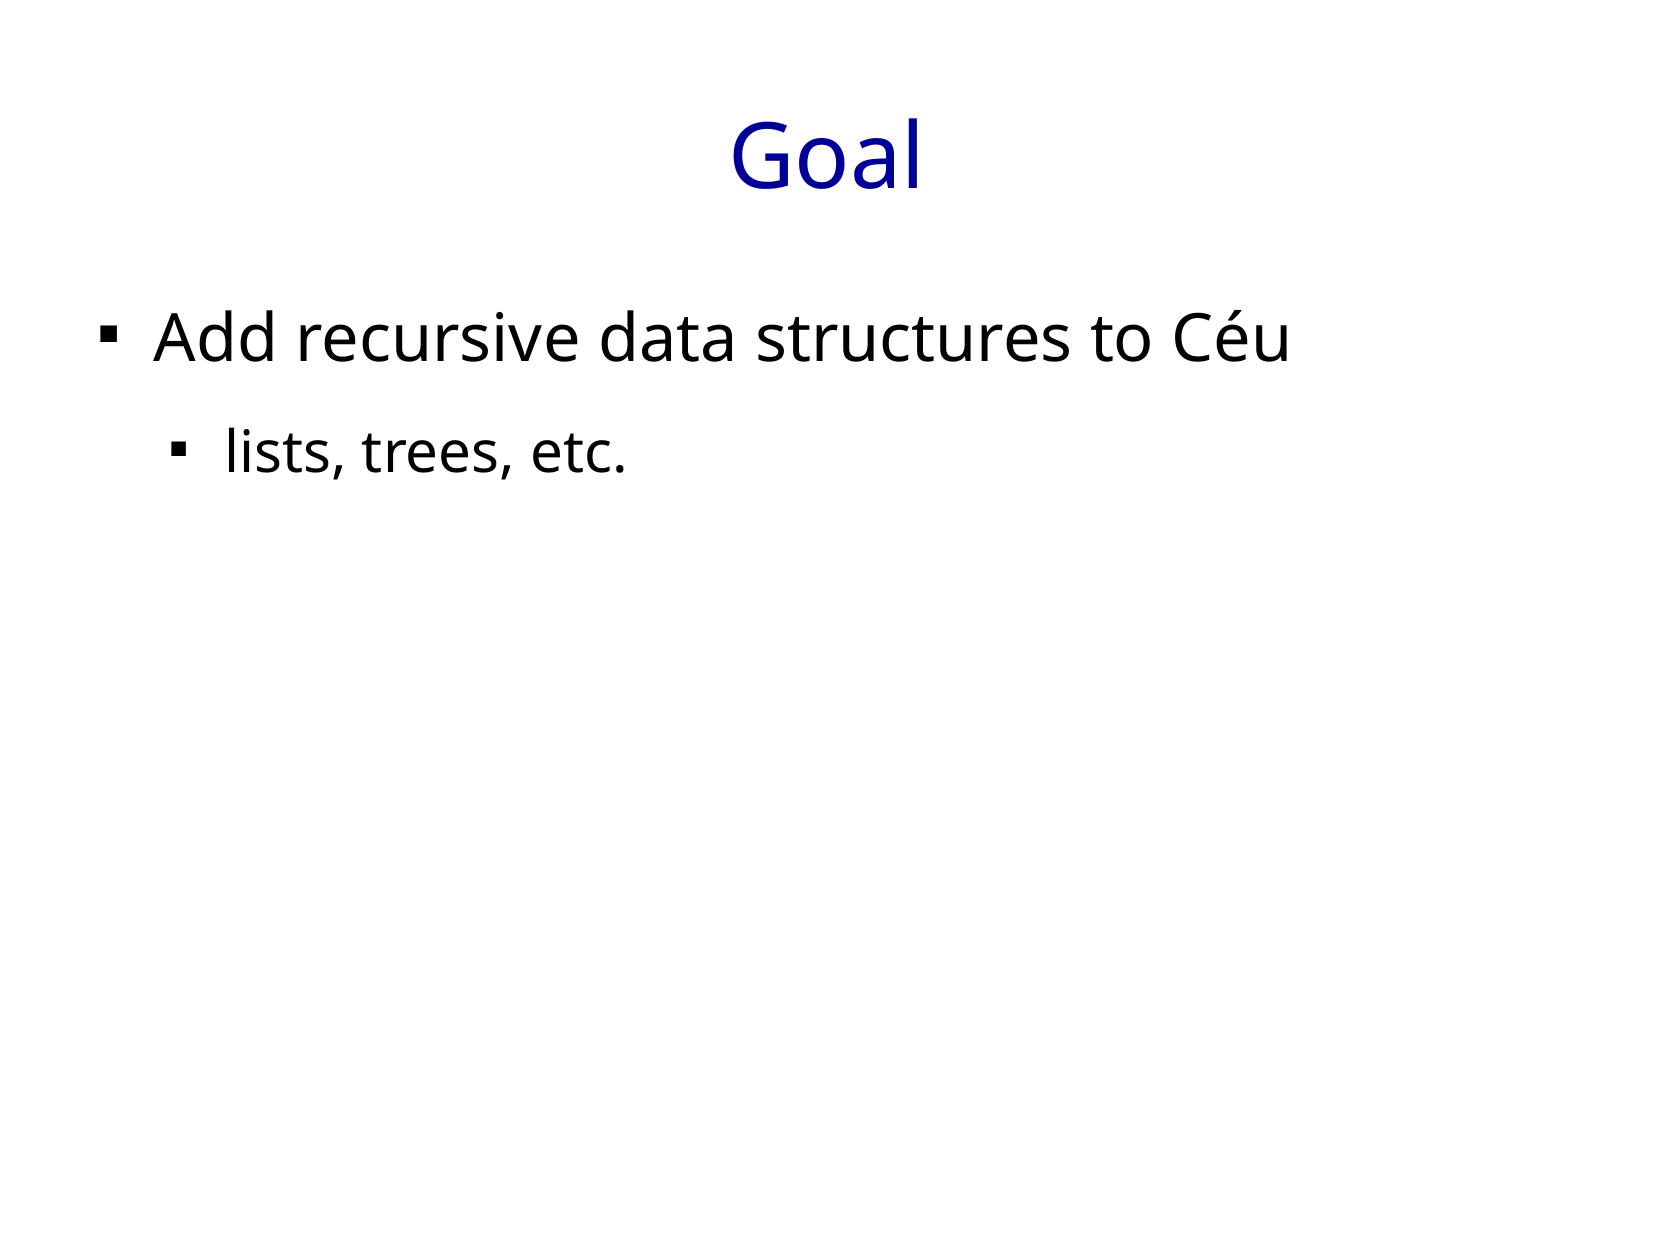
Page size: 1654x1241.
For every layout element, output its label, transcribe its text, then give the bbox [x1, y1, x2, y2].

title Goal [82, 49, 1571, 257]
list Add recursive data structures to Céu lists, trees, etc. [82, 290, 1571, 1010]
